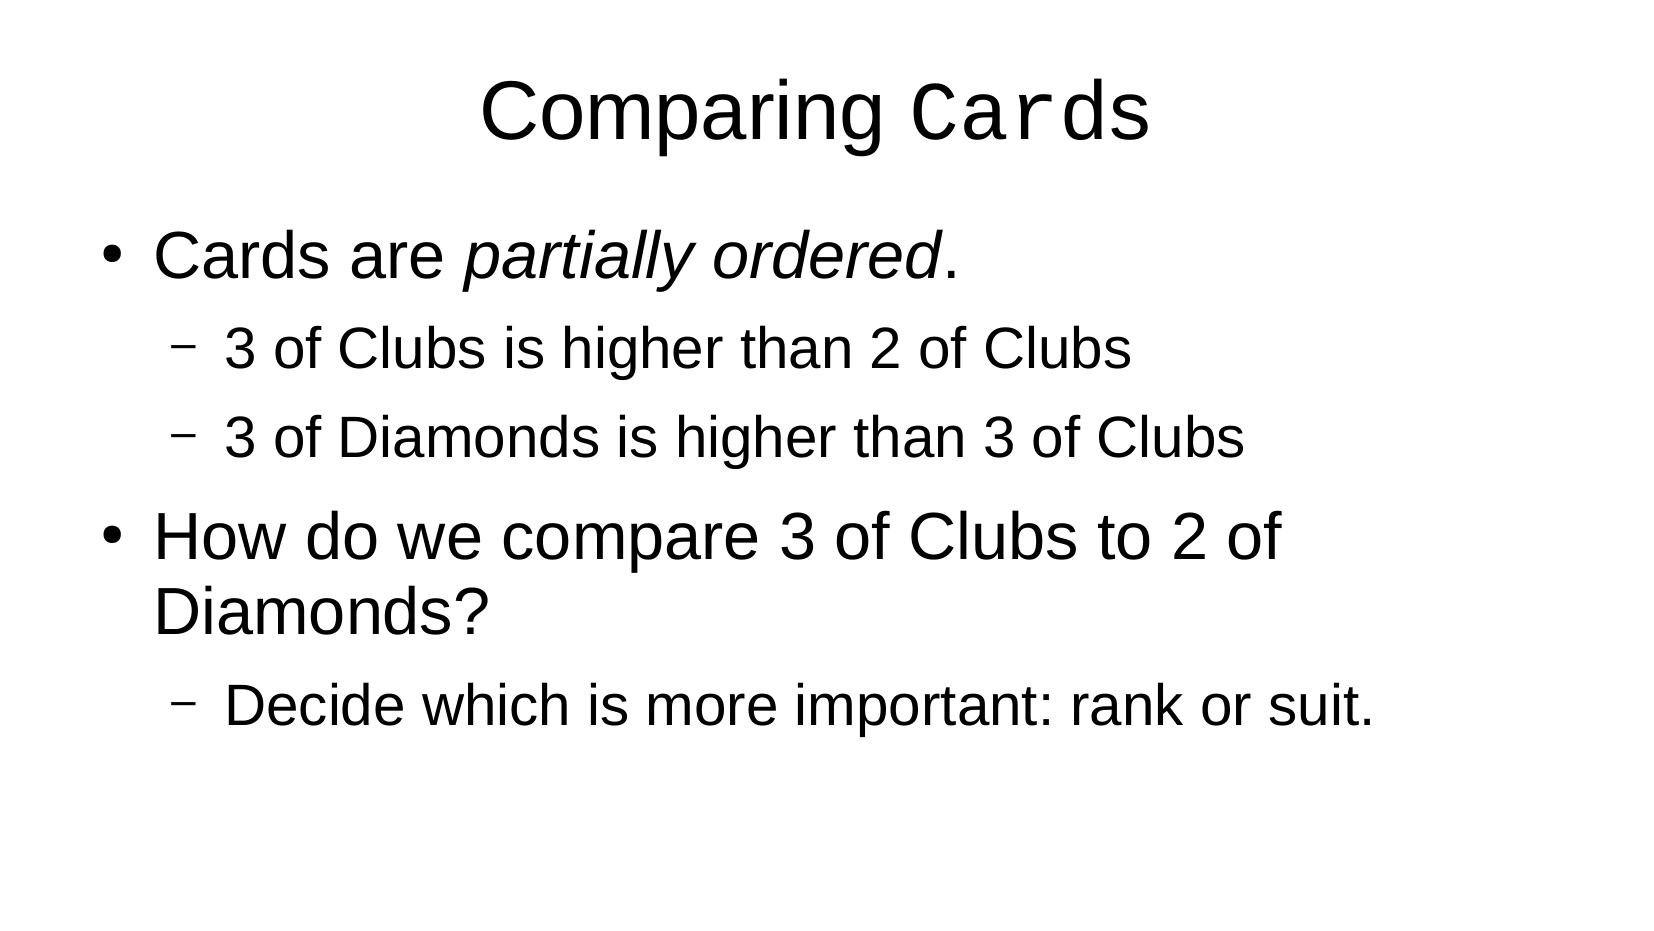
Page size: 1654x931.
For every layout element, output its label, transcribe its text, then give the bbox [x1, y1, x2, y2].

list Cards are partially ordered. 3 of Clubs is higher than 2 of Clubs 3 of Diamonds is higher than 3 of Clubs How do we compare 3 of Clubs to 2 of Diamonds? Decide which is more important: rank or suit. [82, 217, 1571, 758]
title Comparing Cards [82, 37, 1571, 193]
